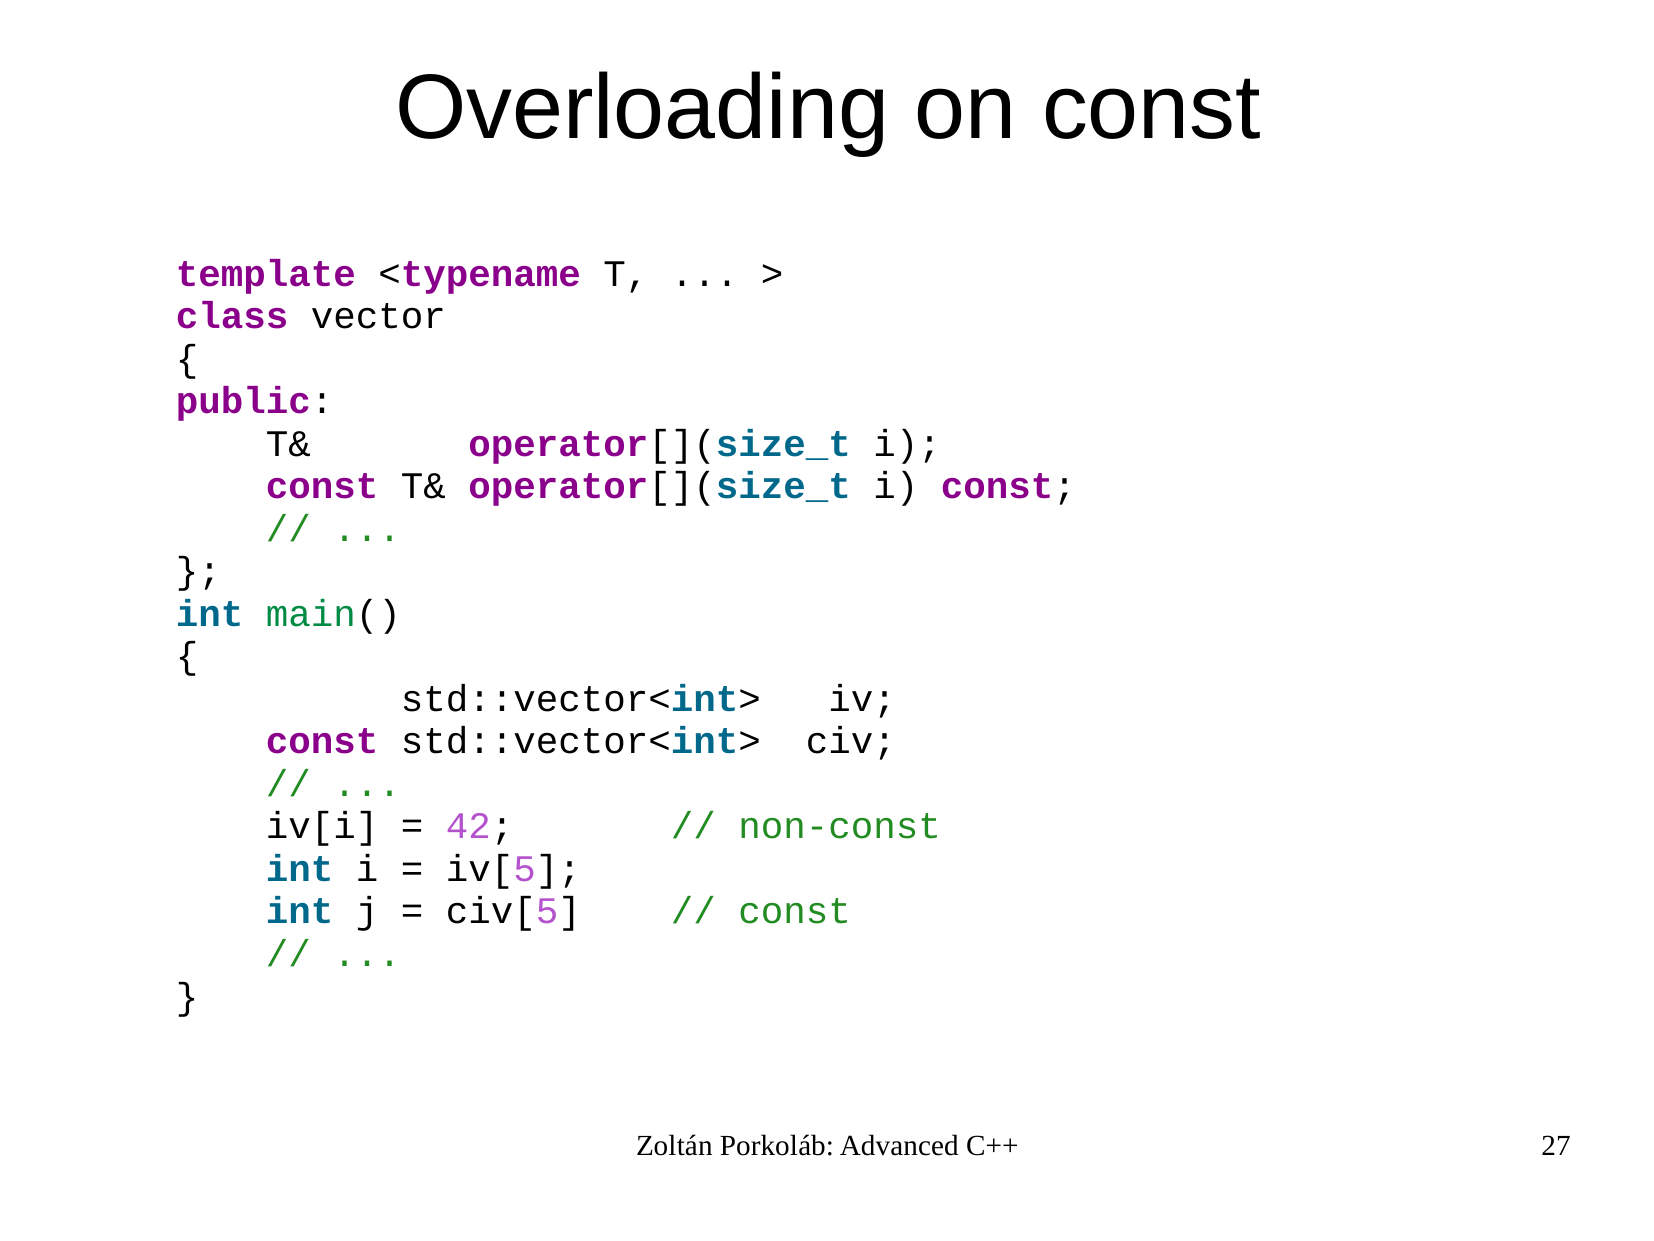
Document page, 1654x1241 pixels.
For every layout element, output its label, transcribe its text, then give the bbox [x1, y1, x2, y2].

title Overloading on const [60, 2, 1598, 211]
list template <typename T, ... > class vector { public: T& operator[](size_t i); const T& operator[](size_t i) const; // ... }; int main() { std::vector<int> iv; const std::vector<int> civ; // ... iv[i] = 42; // non-const int i = iv[5]; int j = civ[5] // const // ... } [105, 255, 1651, 1231]
